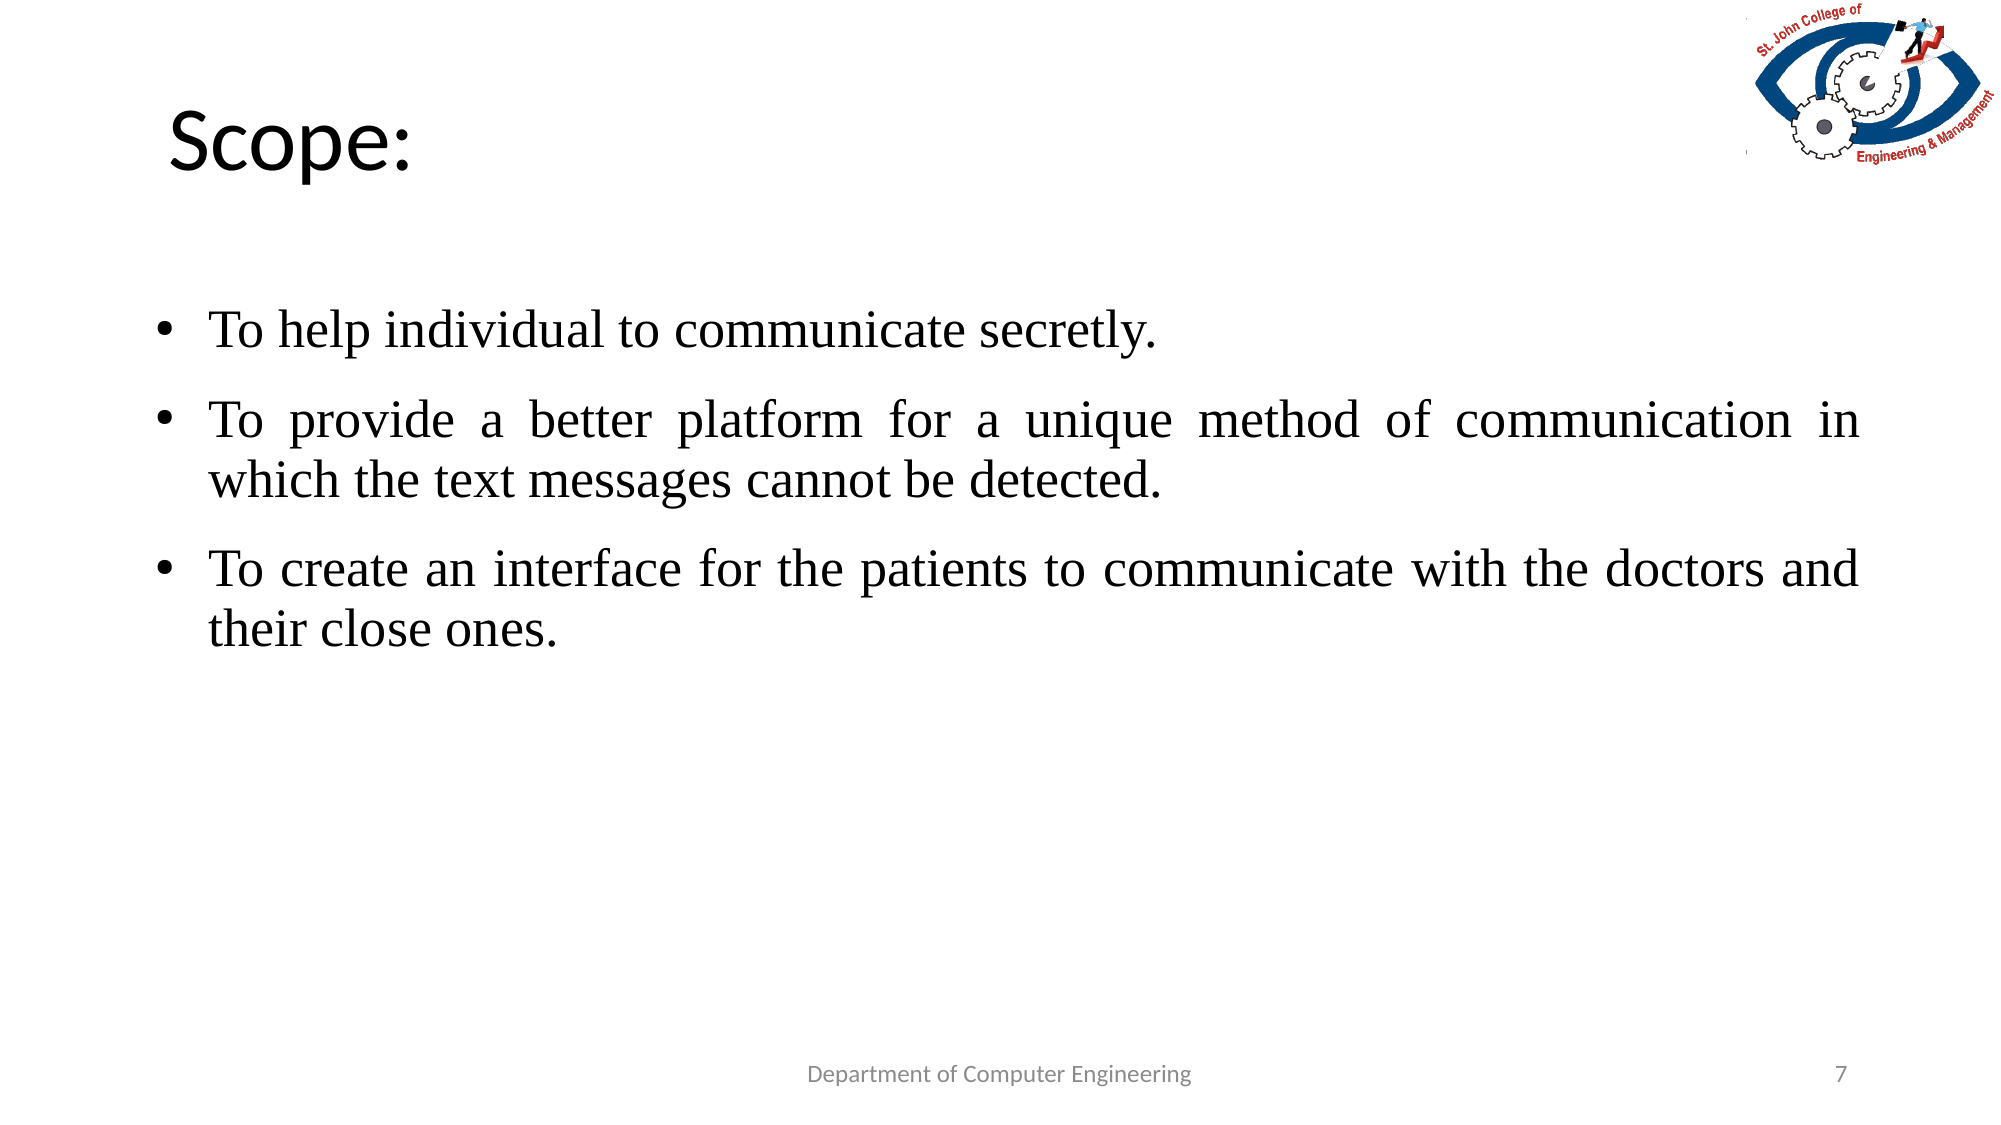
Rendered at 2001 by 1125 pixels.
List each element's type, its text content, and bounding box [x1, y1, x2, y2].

list To help individual to communicate secretly. To provide a better platform for a unique method of communication in which the text messages cannot be detected. To create an interface for the patients to communicate with the doctors and their close ones. [137, 299, 1863, 689]
text_box Scope: [153, 94, 1654, 217]
slide_number 32 [1412, 1042, 1863, 1103]
picture [1746, 0, 2000, 168]
footer Department of Computer Engineering [662, 1042, 1338, 1103]
